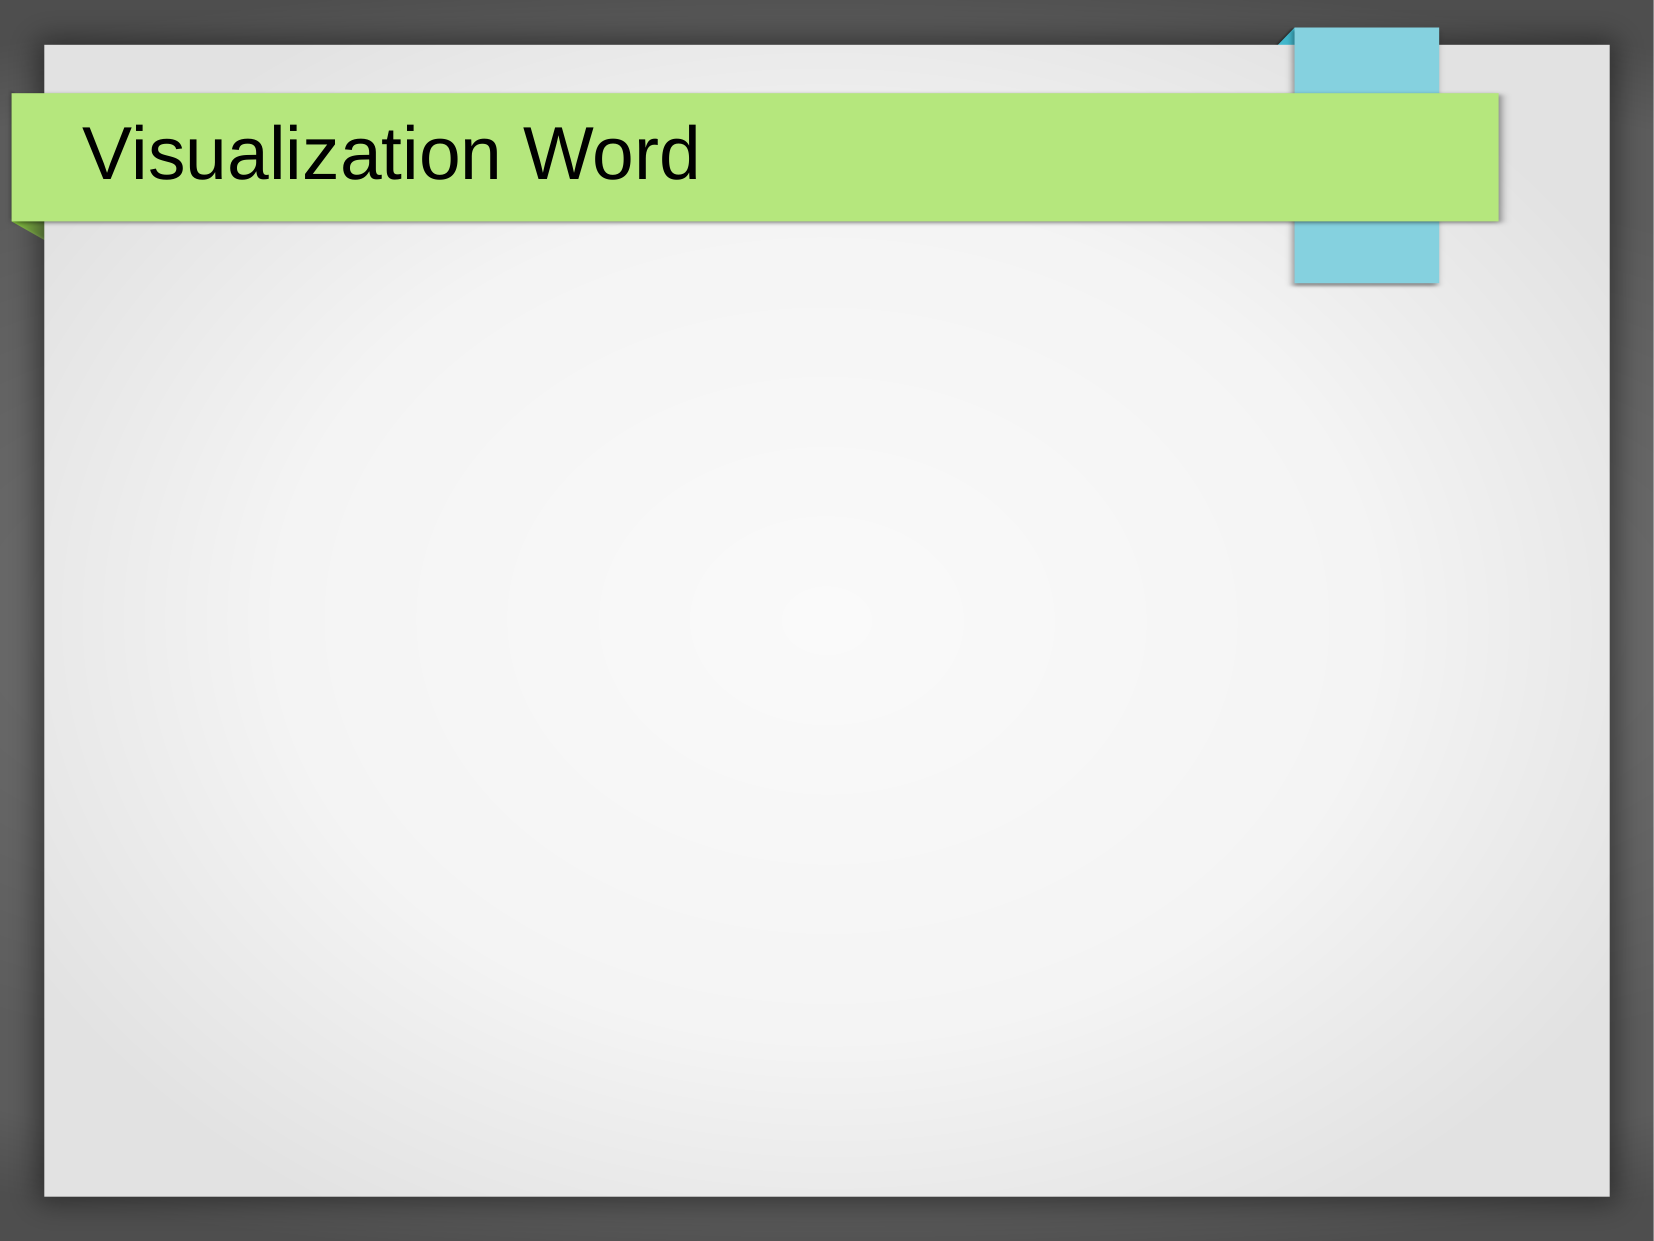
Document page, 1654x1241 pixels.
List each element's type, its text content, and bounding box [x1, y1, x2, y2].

picture [0, 0, 1654, 1241]
title Visualization Word [82, 94, 1264, 213]
